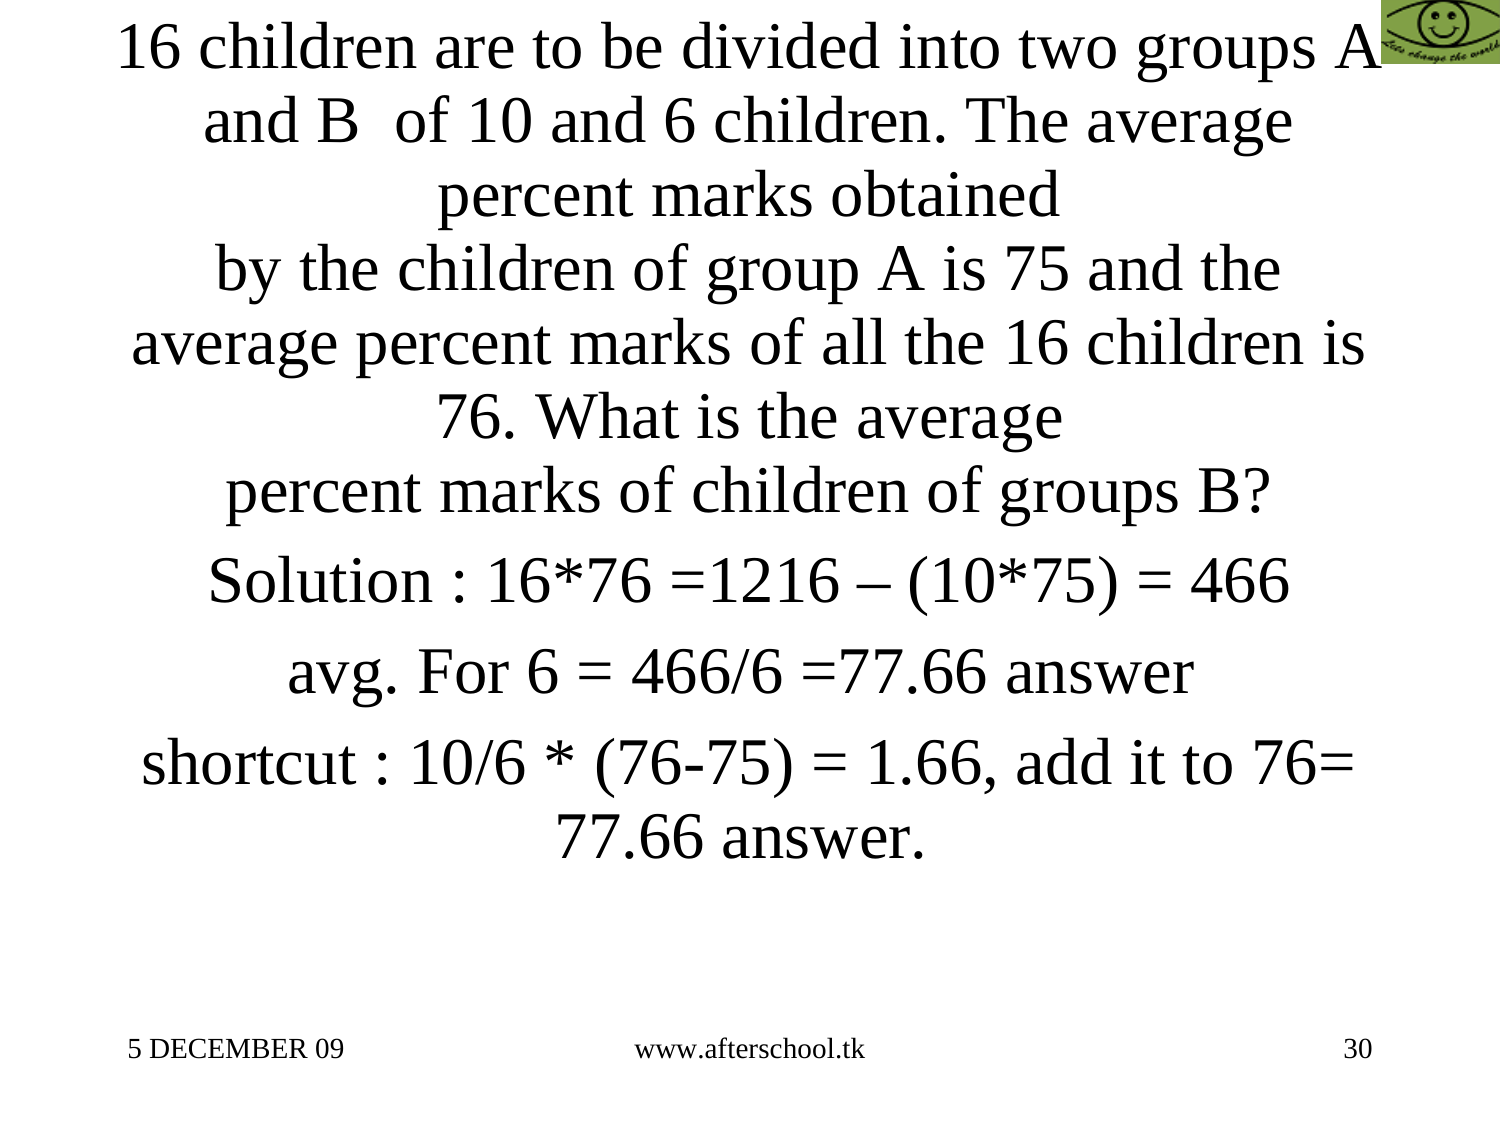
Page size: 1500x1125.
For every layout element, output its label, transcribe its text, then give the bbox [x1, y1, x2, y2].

title 16 children are to be divided into two groups A and B of 10 and 6 children. The average percent marks obtained by the children of group A is 75 and the average percent marks of all the 16 children is 76. What is the average percent marks of children of groups B? [112, 0, 1388, 332]
subtitle Solution : 16*76 =1216 – (10*75) = 466 avg. For 6 = 466/6 =77.66 answer shortcut : 10/6 * (76-75) = 1.66, add it to 76= 77.66 answer. [112, 332, 1388, 993]
picture [1388, 0, 1500, 64]
